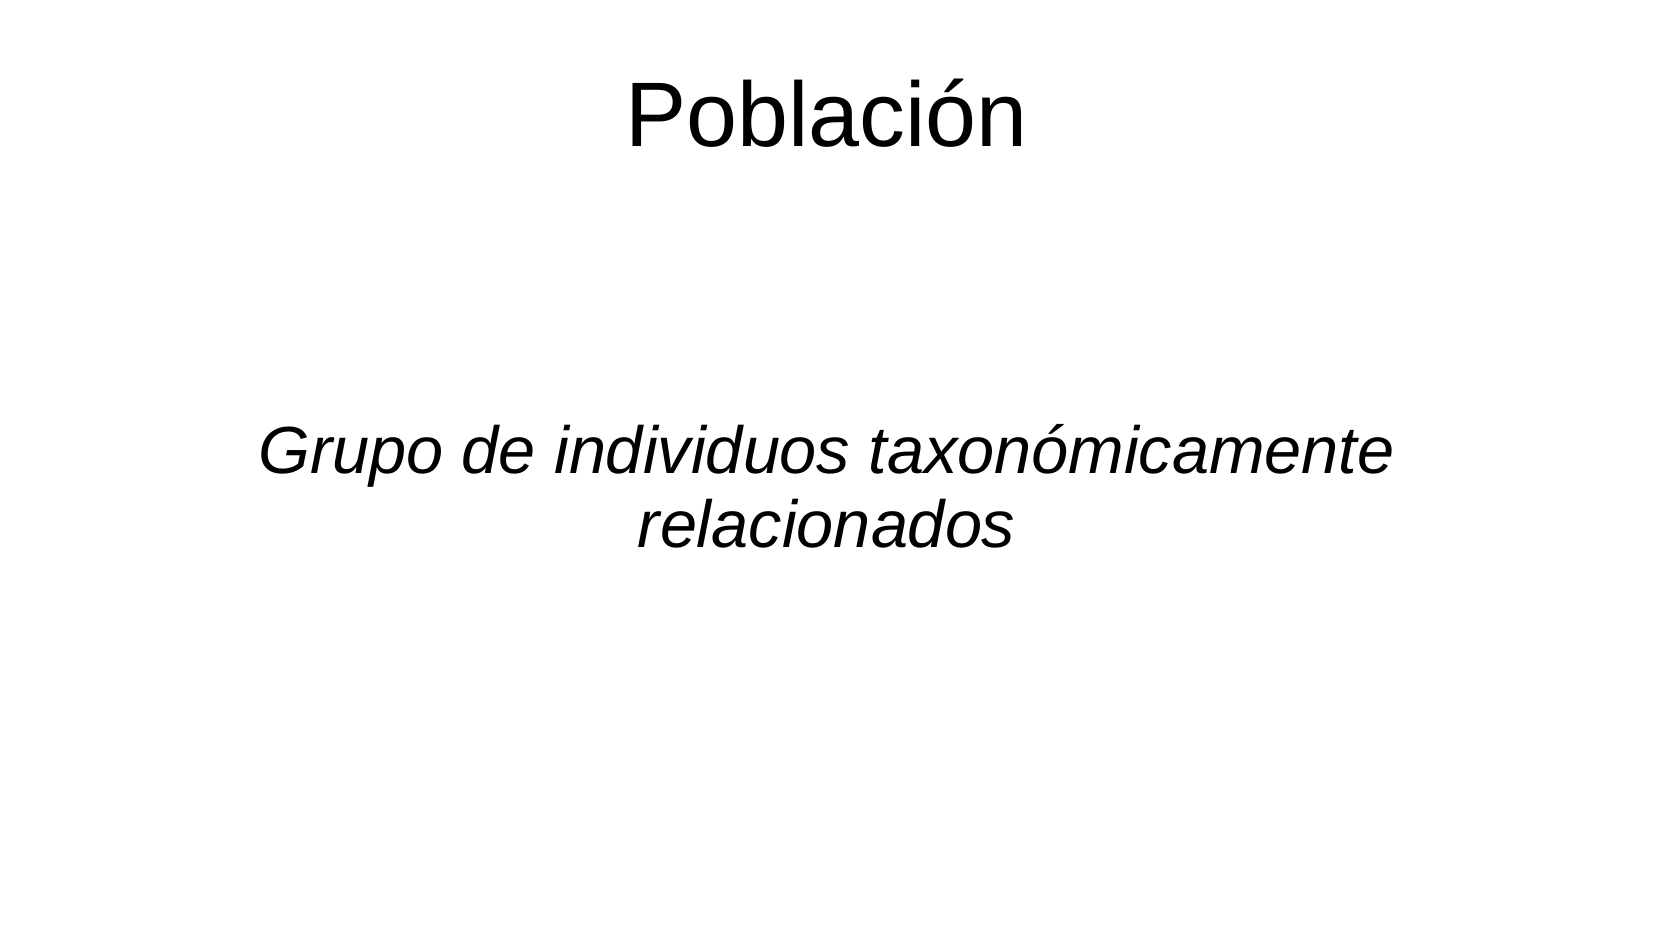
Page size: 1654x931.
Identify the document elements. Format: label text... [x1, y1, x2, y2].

subtitle Grupo de individuos taxonómicamente relacionados [82, 217, 1571, 758]
title Población [82, 37, 1571, 193]
